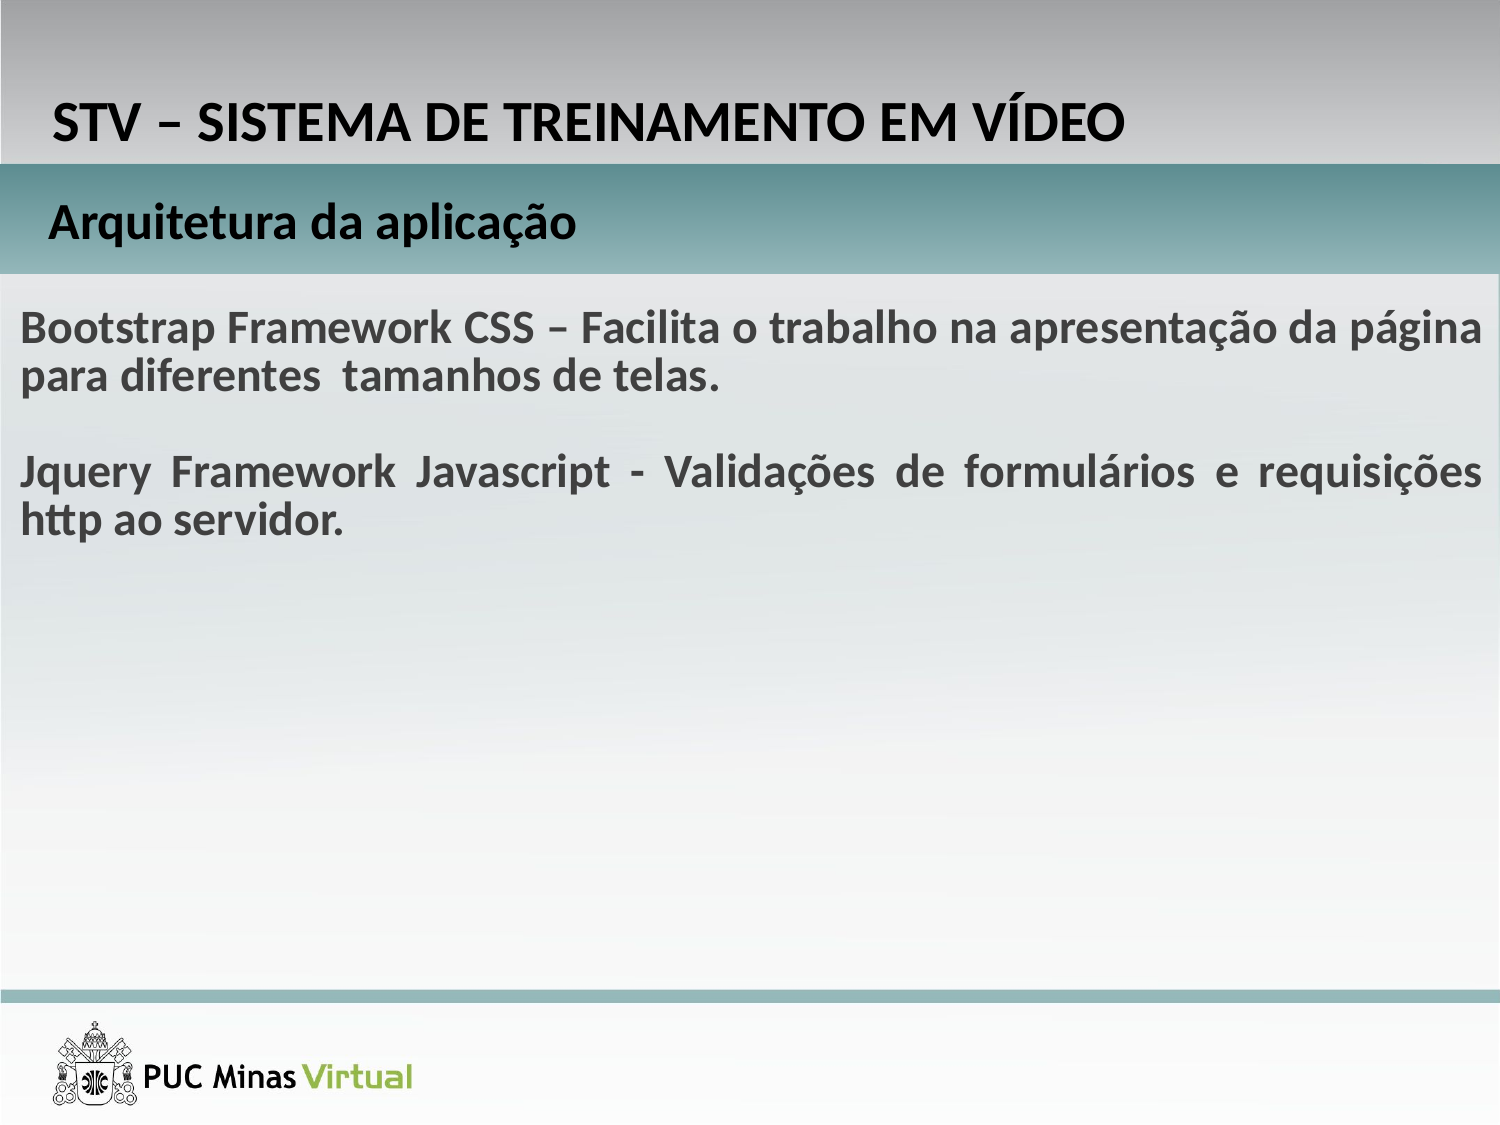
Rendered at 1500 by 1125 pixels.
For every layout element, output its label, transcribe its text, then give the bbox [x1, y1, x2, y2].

text_box Arquitetura da aplicação [33, 180, 1467, 258]
text_box Bootstrap Framework CSS – Facilita o trabalho na apresentação da página para diferentes tamanhos de telas. Jquery Framework Javascript - Validações de formulários e requisições http ao servidor. [5, 300, 1500, 981]
picture [0, 0, 1500, 164]
text_box STV – SISTEMA DE TREINAMENTO EM VÍDEO [37, 75, 1486, 161]
text_box [0, 164, 1500, 274]
picture [0, 274, 1500, 1125]
